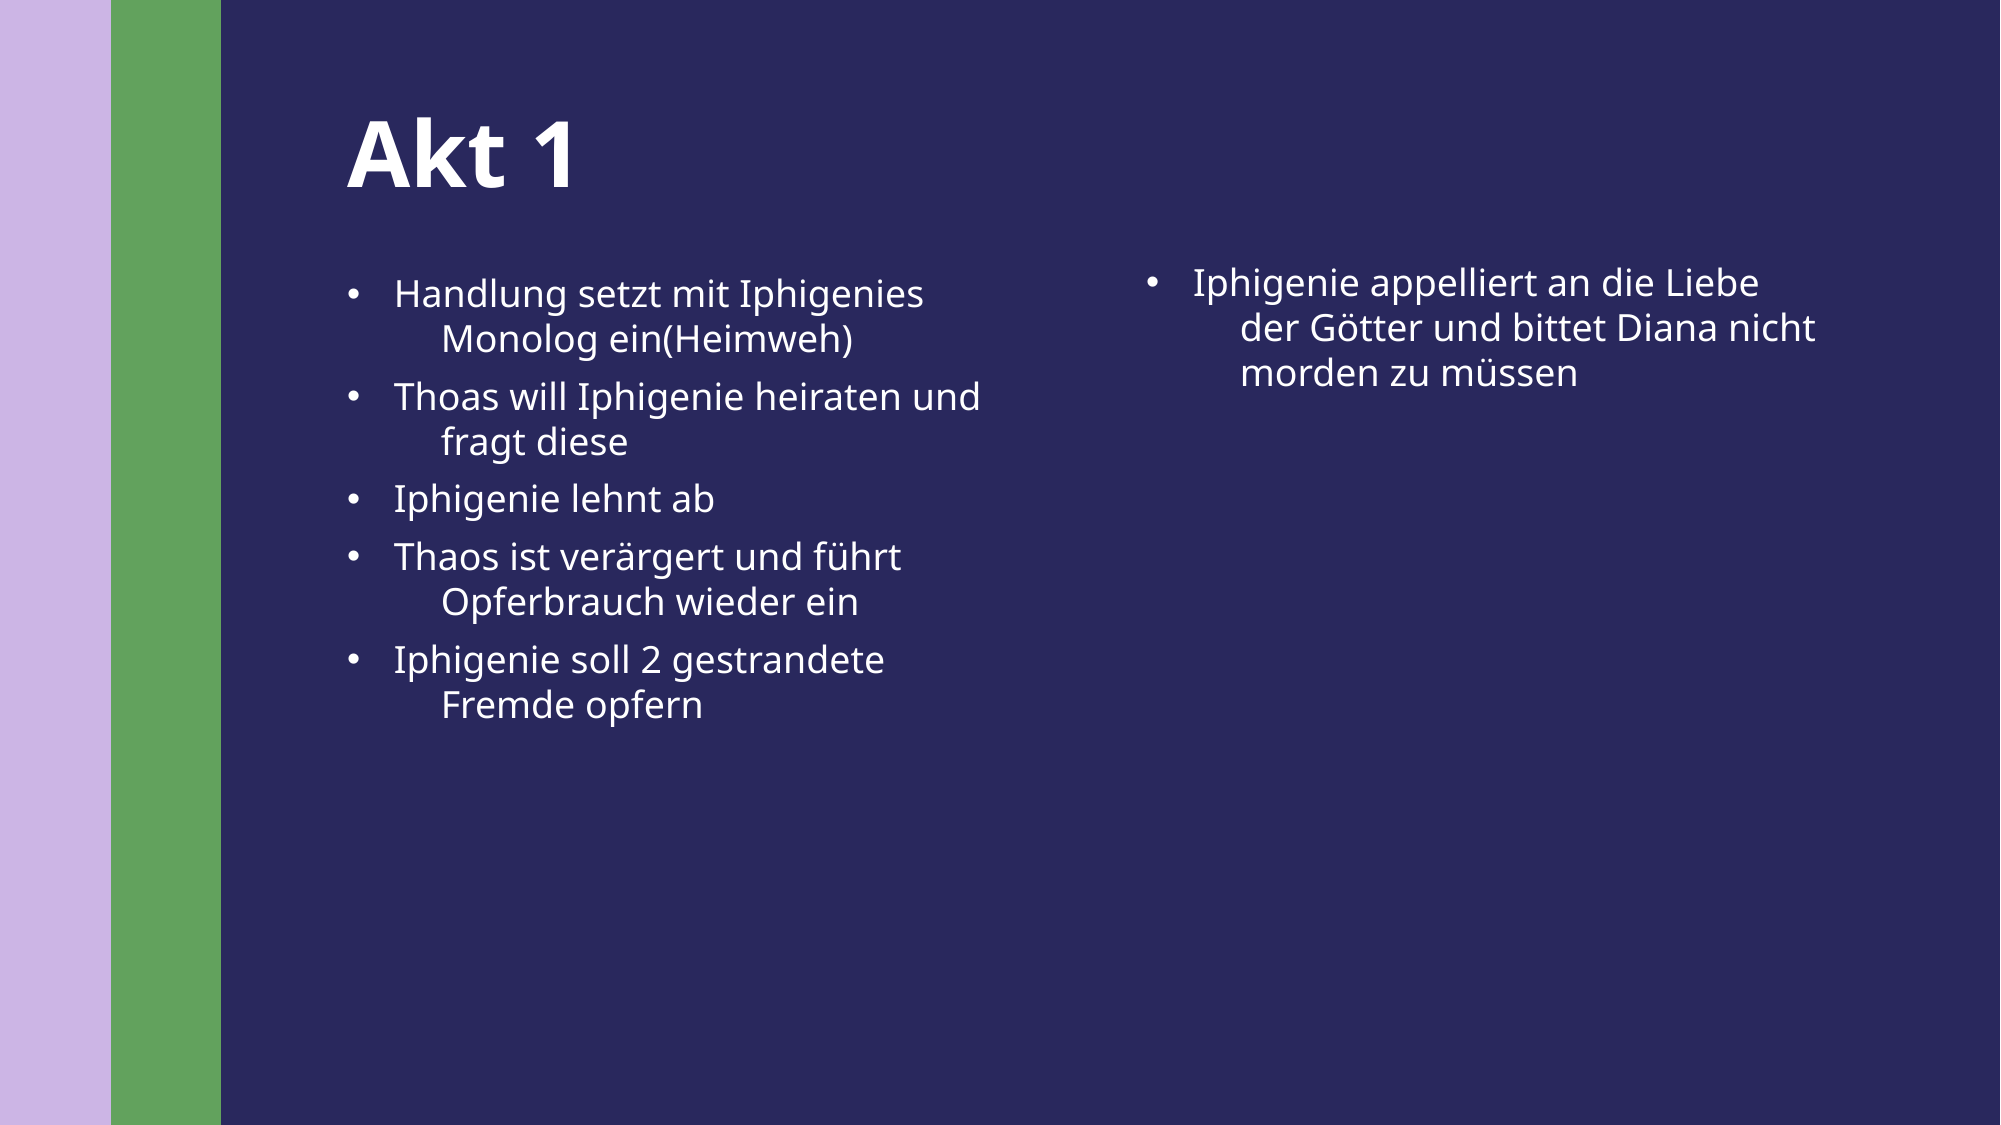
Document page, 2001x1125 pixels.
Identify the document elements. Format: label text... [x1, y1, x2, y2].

list Handlung setzt mit Iphigenies Monolog ein(Heimweh) Thoas will Iphigenie heiraten und fragt diese Iphigenie lehnt ab Thaos ist verärgert und führt Opferbrauch wieder ein Iphigenie soll 2 gestrandete Fremde opfern [332, 262, 1044, 761]
title Akt 1 [332, 89, 1863, 216]
list Iphigenie appelliert an die Liebe der Götter und bittet Diana nicht morden zu müssen [1131, 251, 1843, 664]
